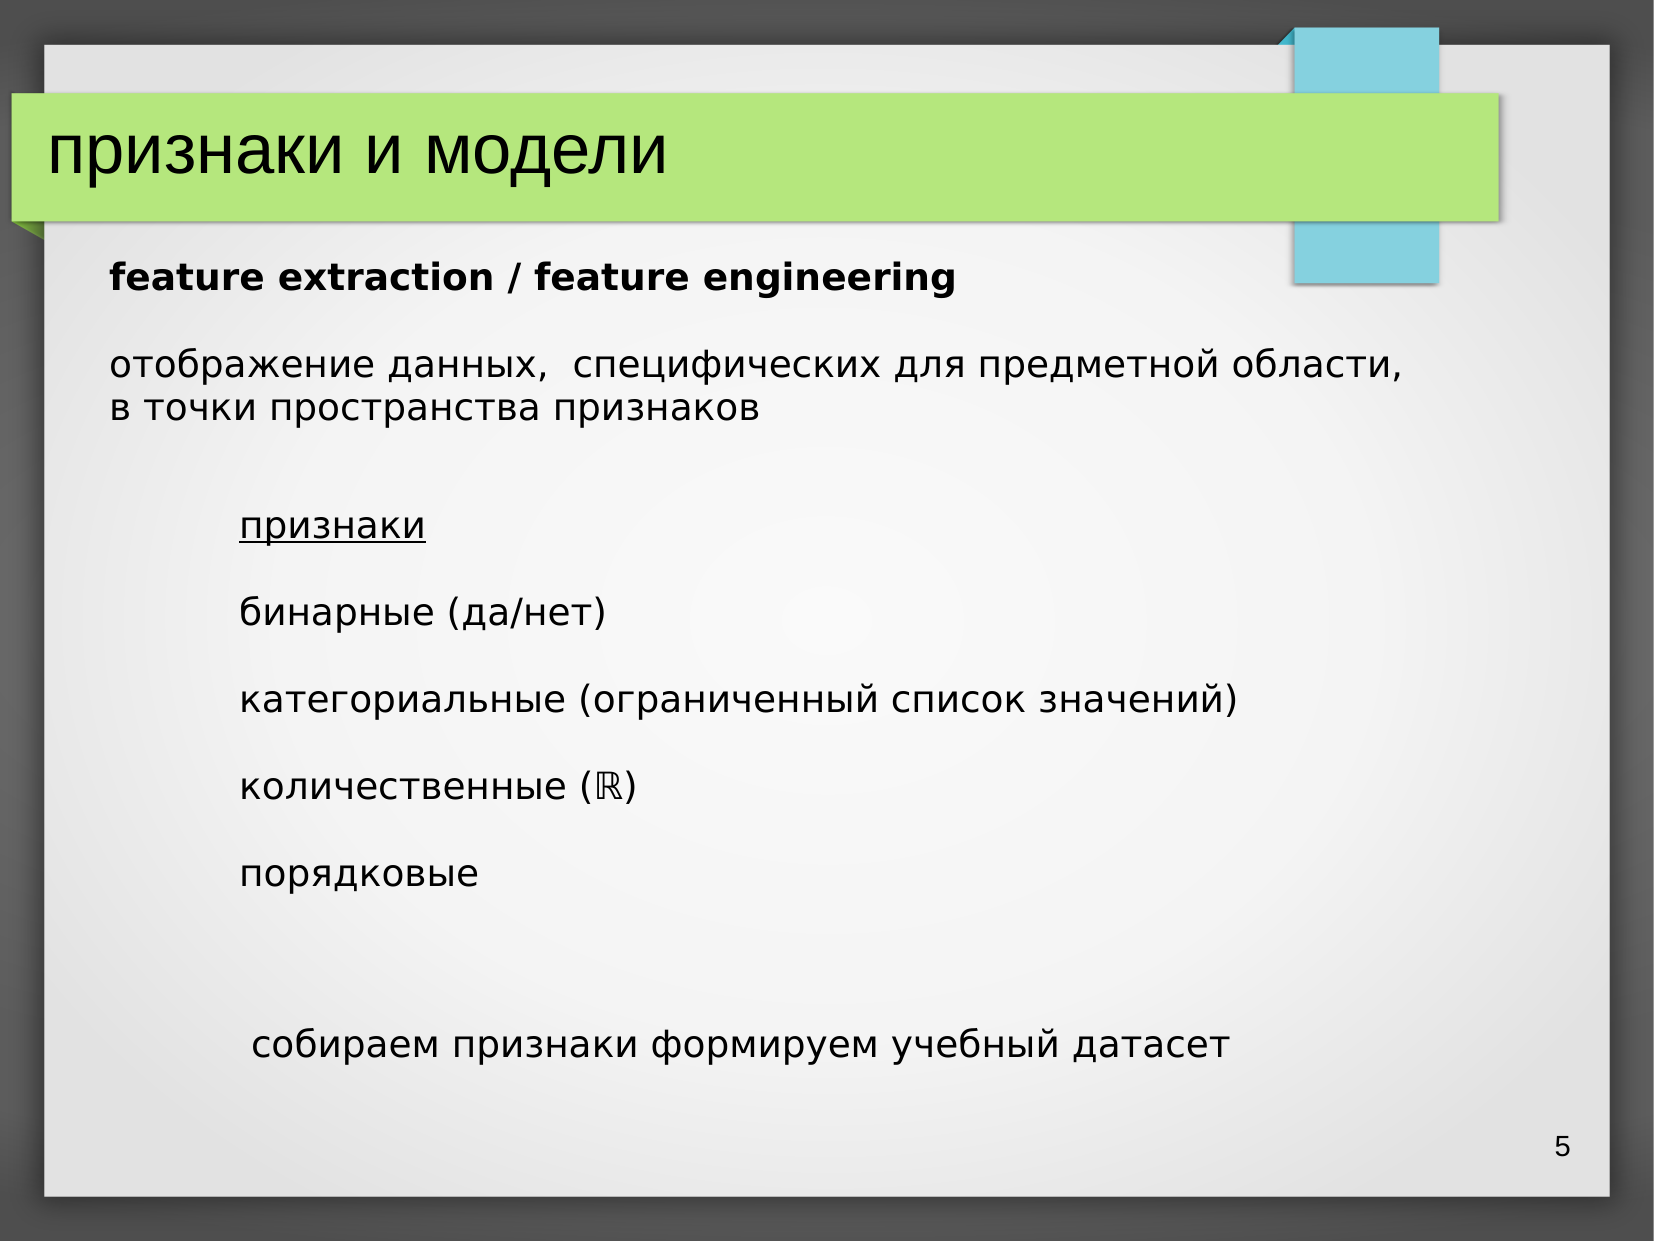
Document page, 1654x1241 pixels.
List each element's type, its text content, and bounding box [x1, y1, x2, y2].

text_box feature extraction / feature engineering отображение данных, специфических для предметной области, в точки пространства признаков [94, 248, 1560, 445]
picture [0, 0, 1654, 1241]
text_box признаки бинарные (да/нет) категориальные (ограниченный список значений) количественные (ℝ) порядковые [224, 496, 1323, 947]
title признаки и модели [47, 109, 1465, 189]
text_box собираем признаки формируем учебный датасет [236, 1015, 1247, 1077]
